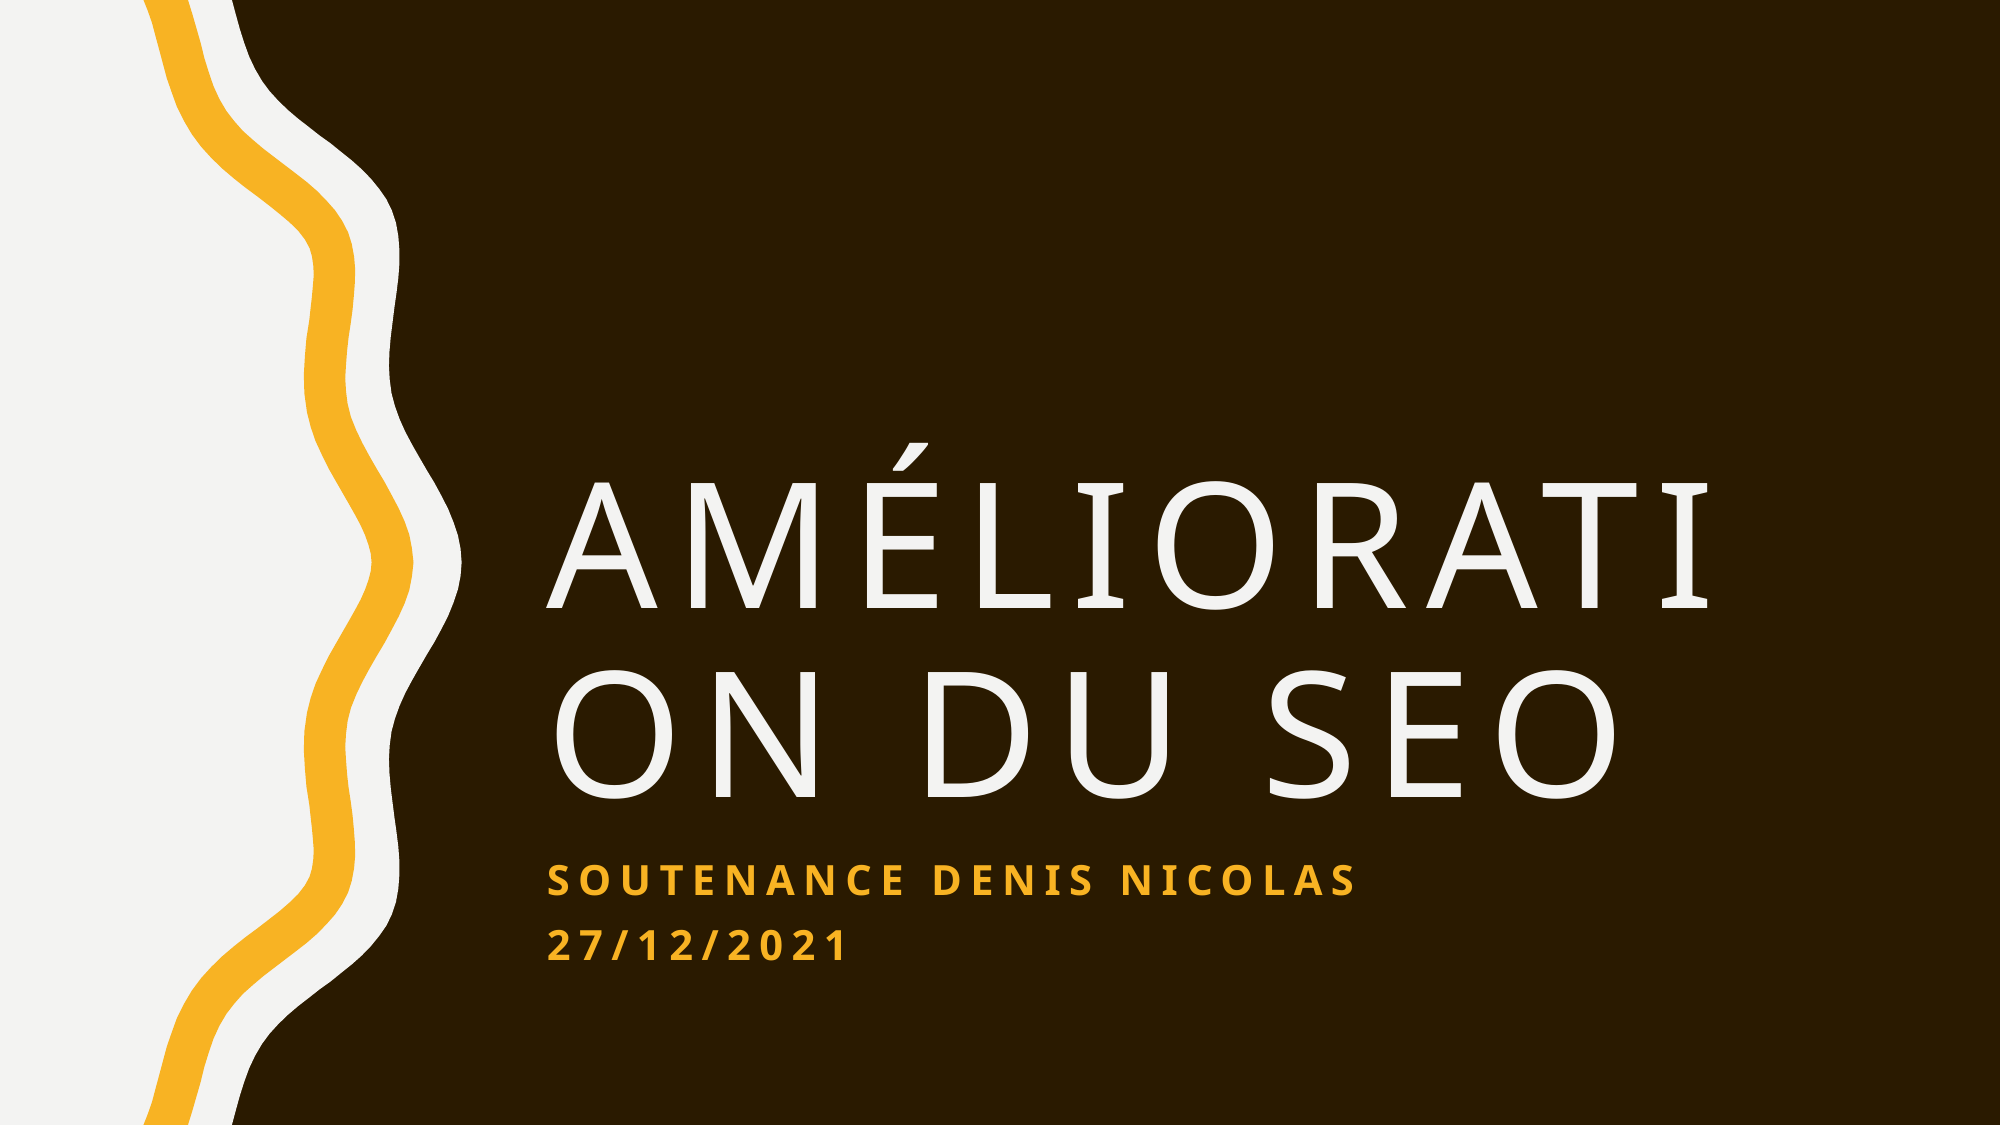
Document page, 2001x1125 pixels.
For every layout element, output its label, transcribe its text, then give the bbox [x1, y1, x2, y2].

list Soutenance denis nicolas 27/12/2021 [531, 846, 1684, 1003]
title Amélioration du SEO [531, 176, 1875, 843]
